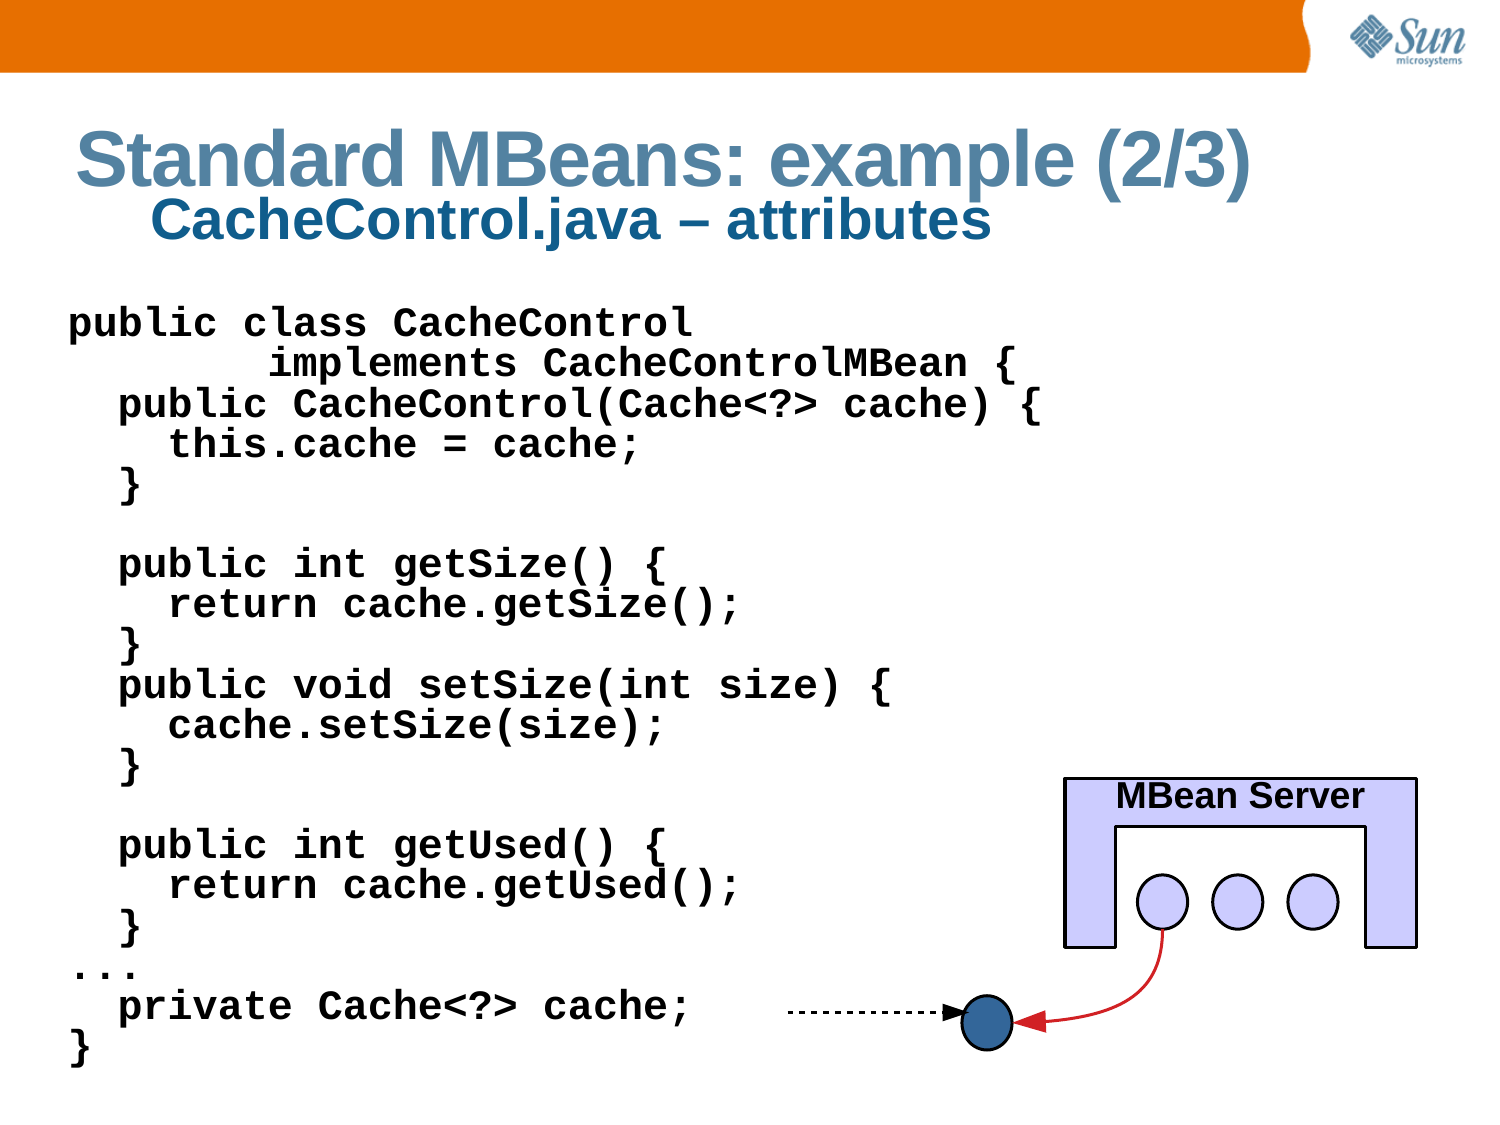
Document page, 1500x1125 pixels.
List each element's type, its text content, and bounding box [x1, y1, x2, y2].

text_box [1065, 778, 1417, 948]
list public class CacheControl implements CacheControlMBean { public CacheControl(Cache<?> cache) { this.cache = cache; } public int getSize() { return cache.getSize(); } public void setSize(int size) { cache.setSize(size); } public int getUsed() { return cache.getUsed(); } ... private Cache<?> cache; } [64, 257, 1402, 1077]
text_box CacheControl.java – attributes [150, 187, 1426, 277]
text_box MBean Server [1115, 779, 1366, 826]
text_box [1137, 874, 1188, 930]
text_box [1212, 874, 1263, 930]
text_box [1287, 874, 1339, 930]
title Standard MBeans: example (2/3) [75, 122, 1438, 228]
picture [0, 0, 1500, 75]
text_box [961, 995, 1013, 1051]
